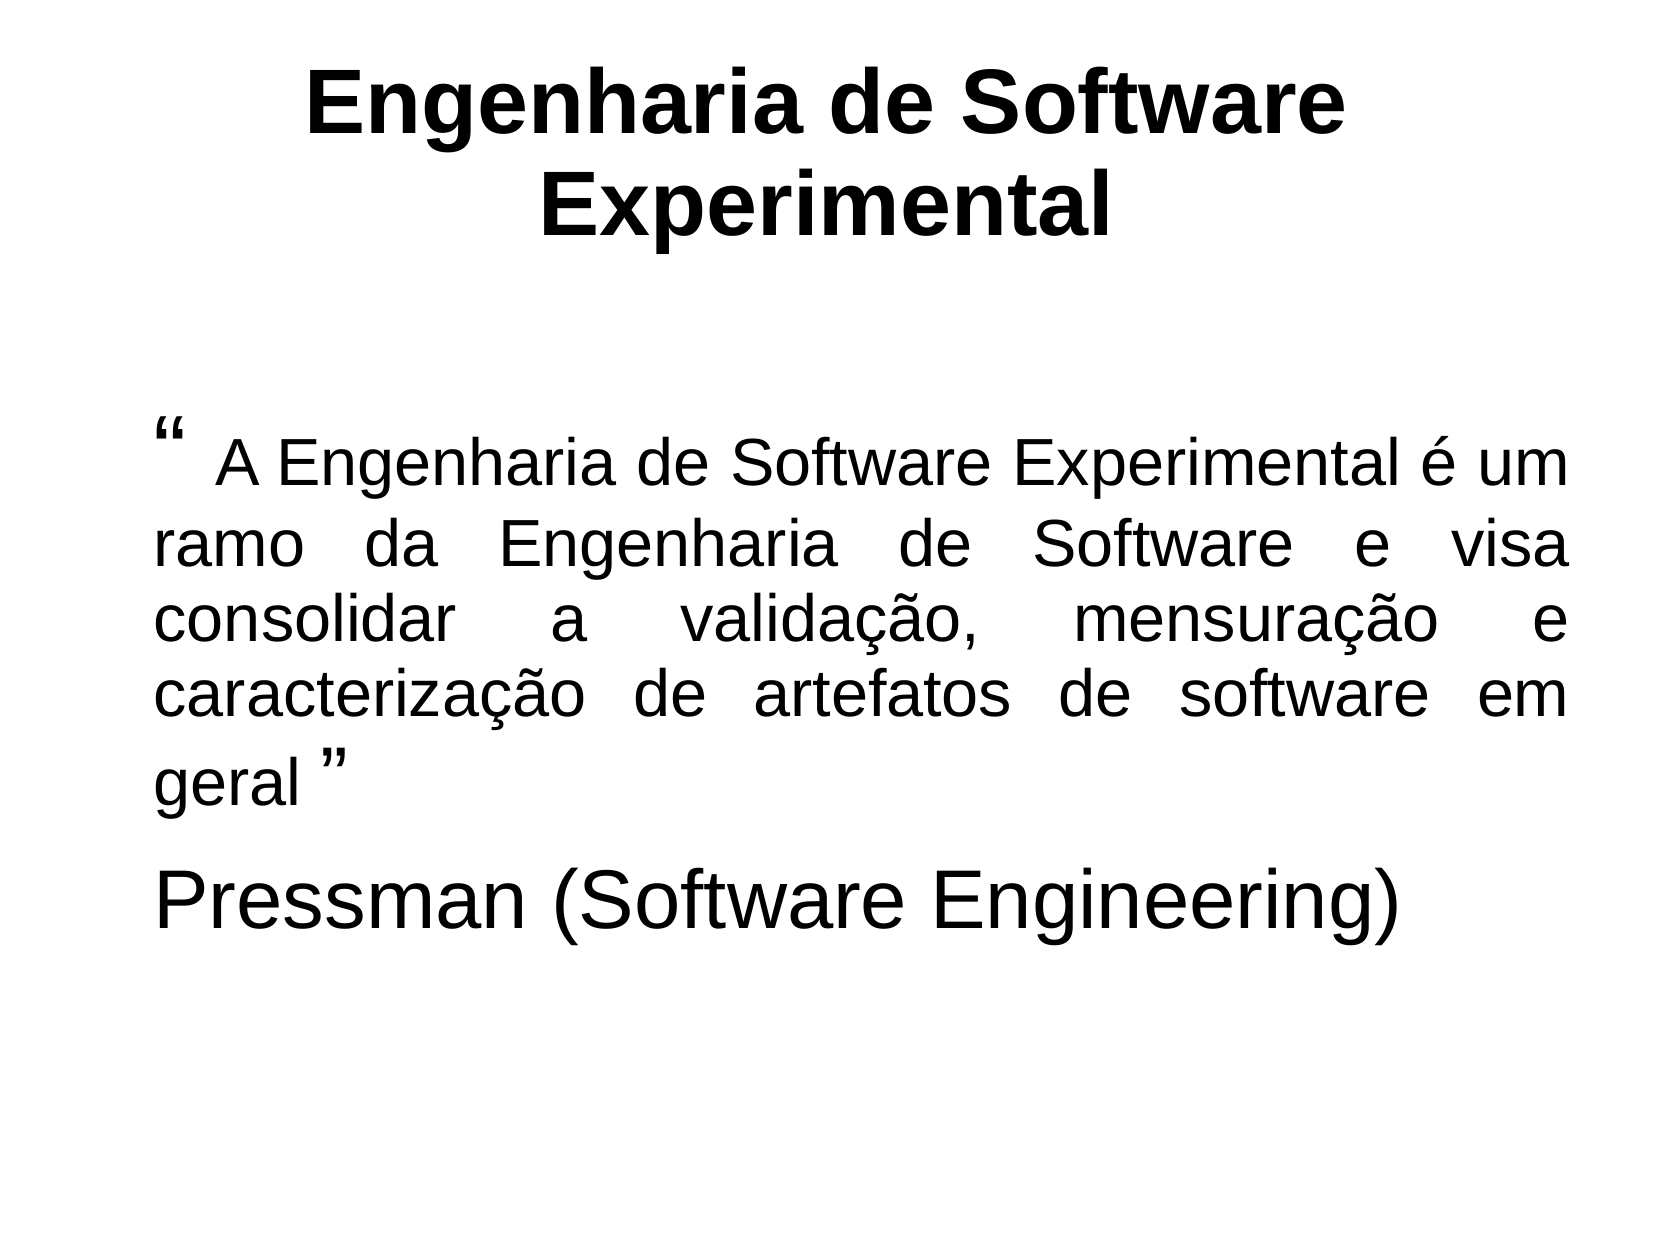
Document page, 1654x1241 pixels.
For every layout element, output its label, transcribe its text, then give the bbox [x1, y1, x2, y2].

list “ A Engenharia de Software Experimental é um ramo da Engenharia de Software e visa consolidar a validação, mensuração e caracterização de artefatos de software em geral ” Pressman (Software Engineering) [82, 290, 1571, 1010]
title Engenharia de Software Experimental [82, 49, 1571, 257]
